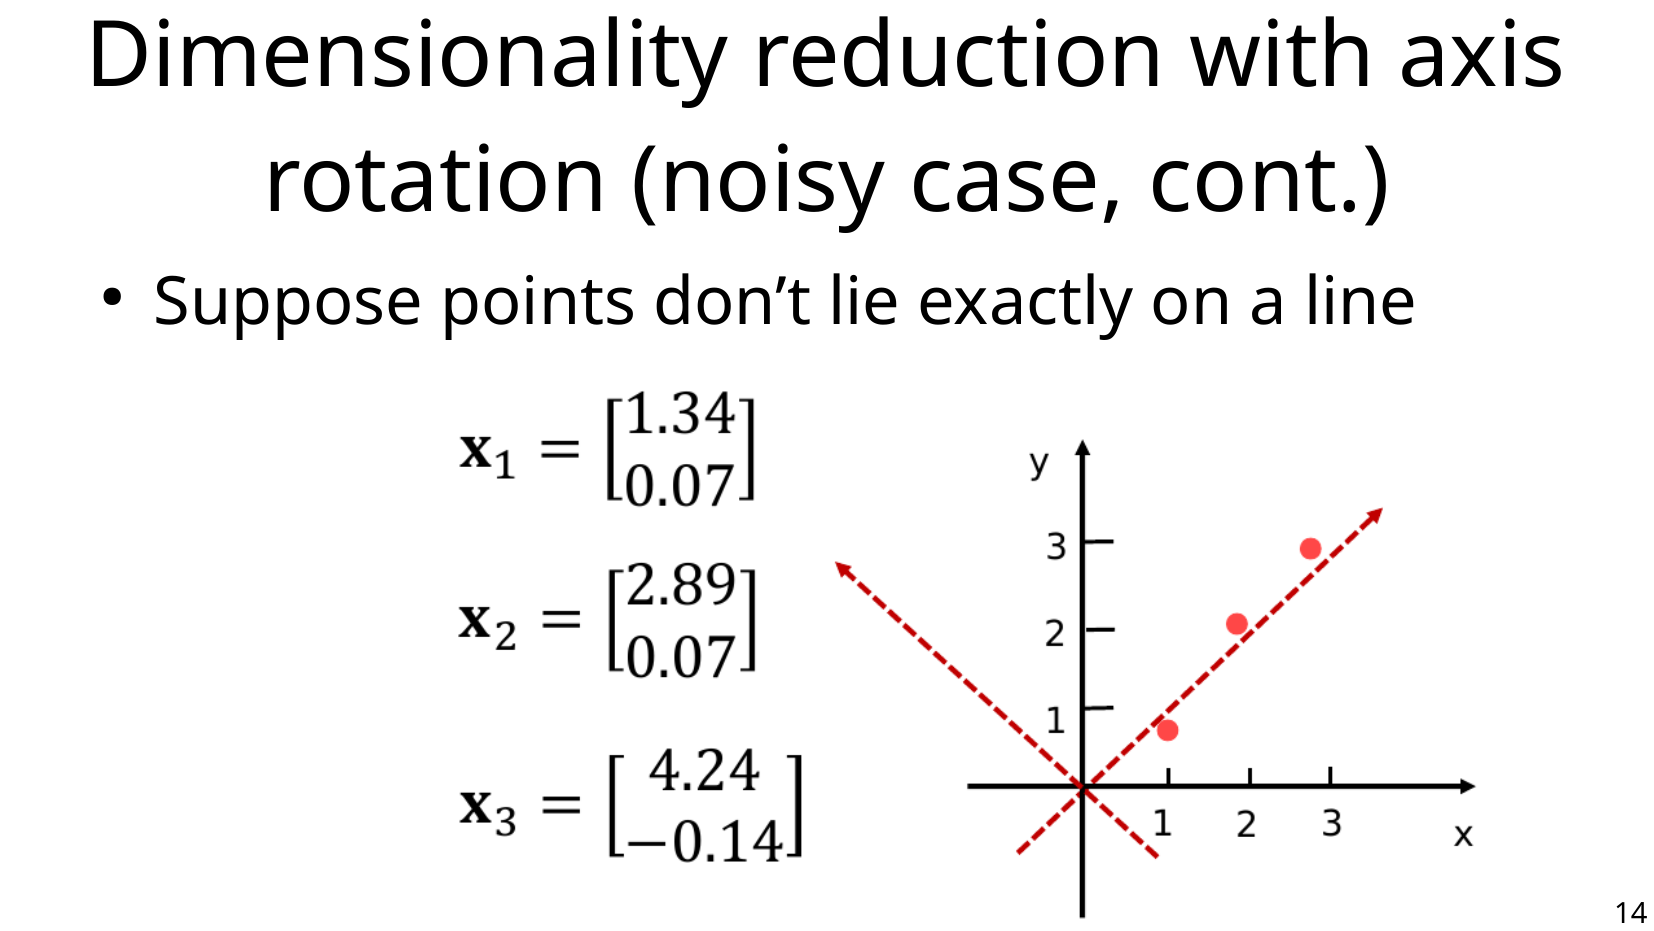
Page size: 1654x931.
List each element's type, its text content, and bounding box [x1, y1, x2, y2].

list Suppose points don’t lie exactly on a line [82, 253, 1571, 793]
title Dimensionality reduction with axis rotation (noisy case, cont.) [82, 1, 1571, 226]
picture [435, 793, 1515, 924]
